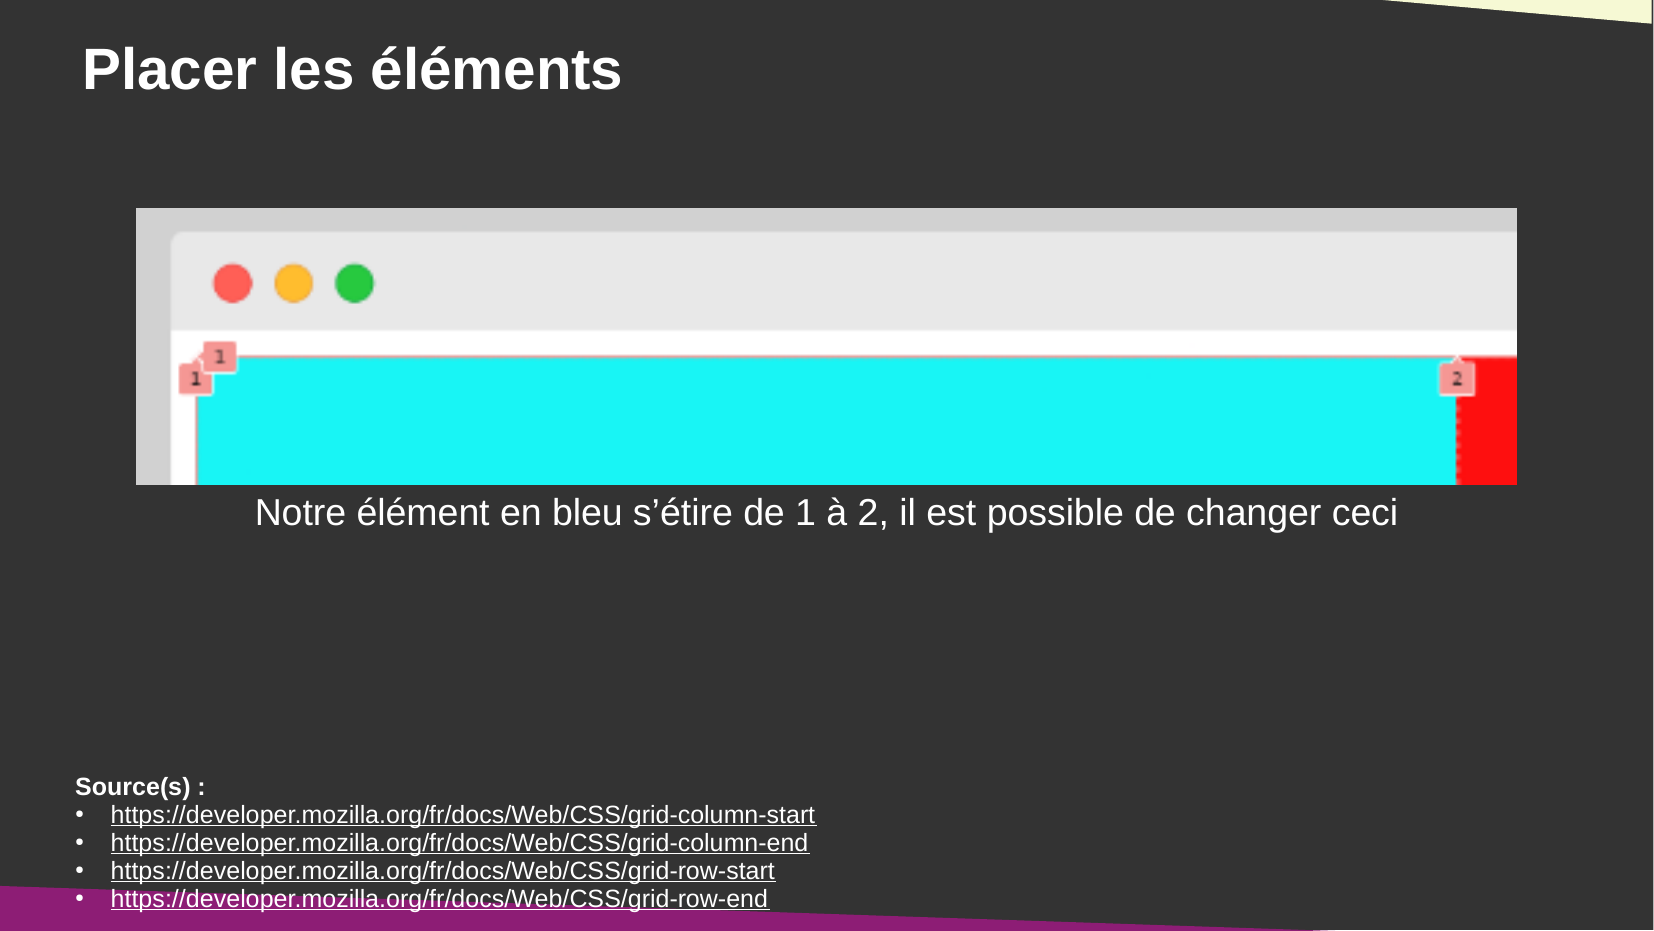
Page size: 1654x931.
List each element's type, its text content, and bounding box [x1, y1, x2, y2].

text_box [0, 885, 1336, 931]
text_box [1382, 0, 1652, 24]
text_box Source(s) : https://developer.mozilla.org/fr/docs/Web/CSS/grid-column-start https://developer.mozilla.org/fr/docs/Web/CSS/grid-column-end https://developer.mozilla.org/fr/docs/Web/CSS/grid-row-start https://developer.mozilla.org/fr/docs/Web/CSS/grid-row-end [60, 765, 1546, 920]
text_box Notre élément en bleu s’étire de 1 à 2, il est possible de changer ceci [118, 484, 1536, 560]
picture [136, 208, 1517, 485]
title Placer les éléments [82, 37, 1571, 122]
